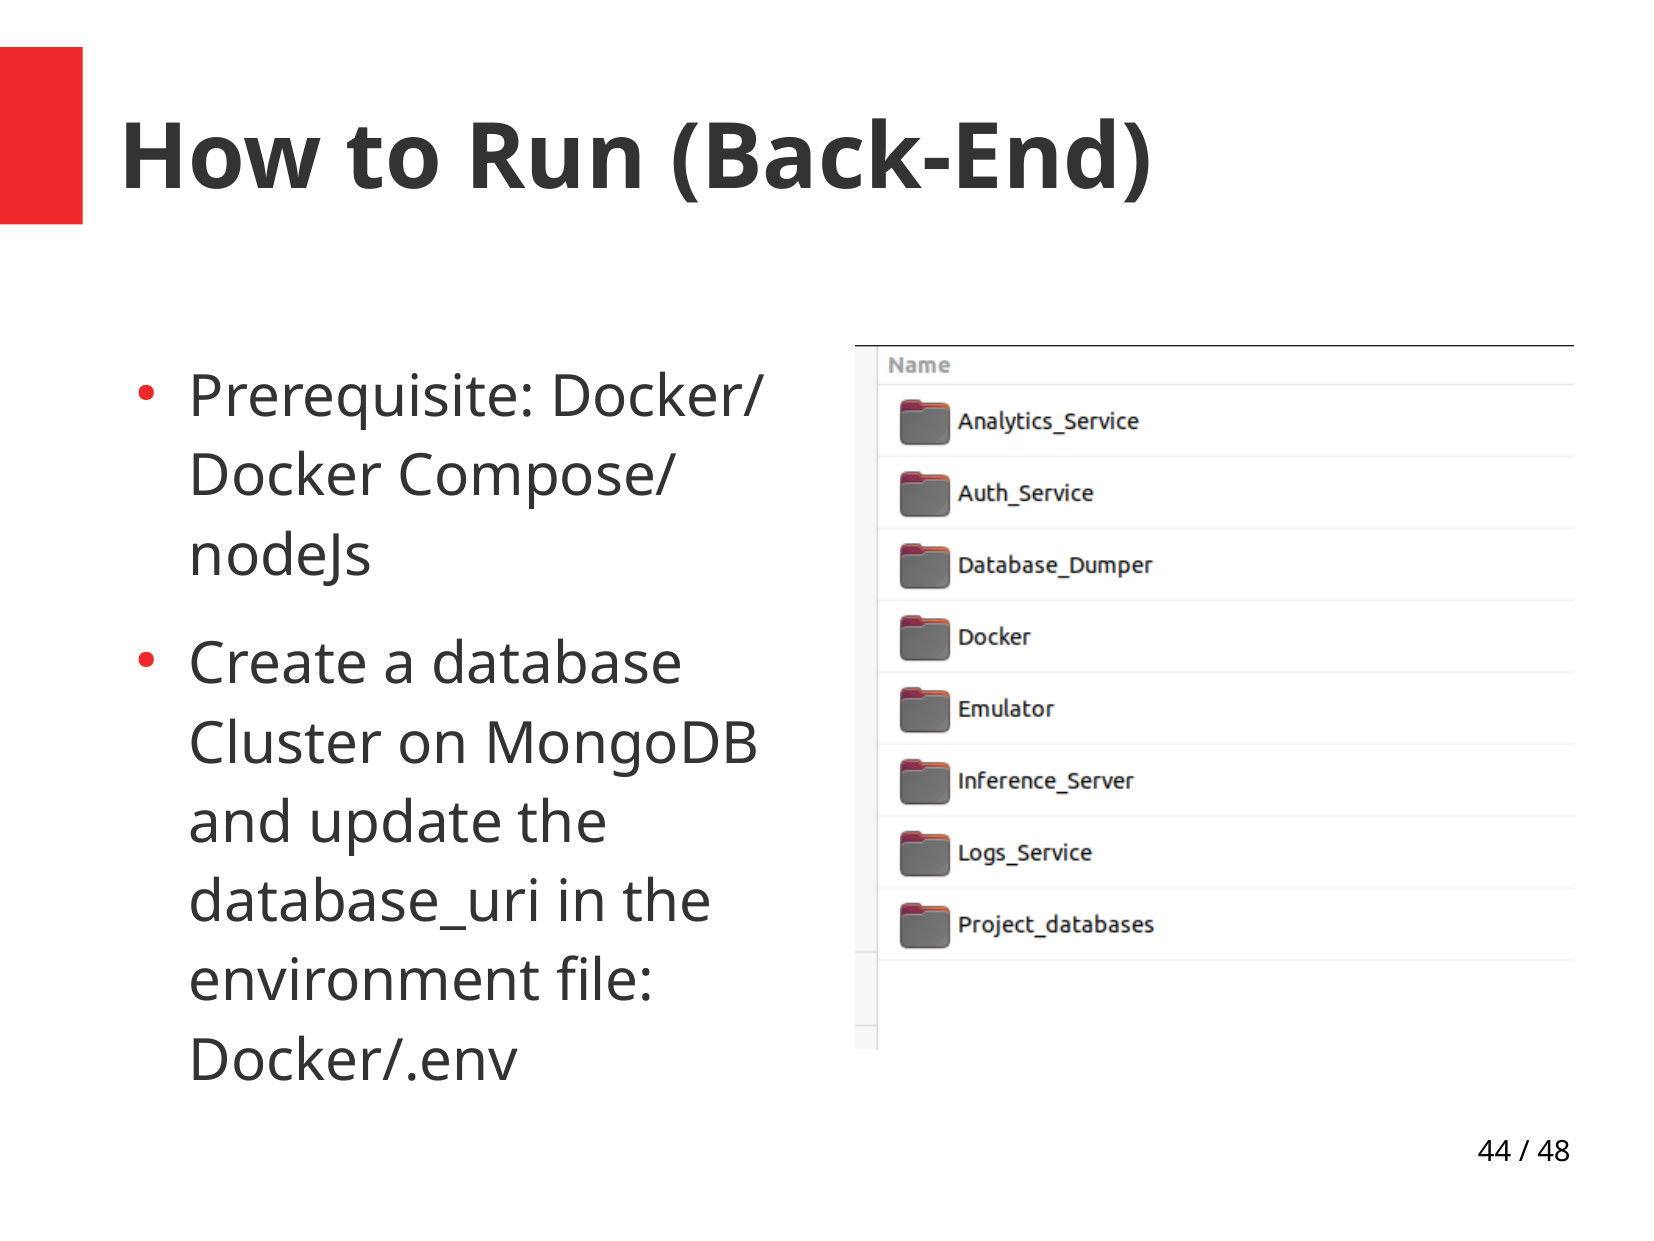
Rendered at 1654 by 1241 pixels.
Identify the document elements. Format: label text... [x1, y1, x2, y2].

list Prerequisite: Docker/ Docker Compose/ nodeJs Create a database Cluster on MongoDB and update the database_uri in the environment file: Docker/.env [118, 354, 811, 1111]
title How to Run (Back-End) [118, 49, 1571, 257]
picture [855, 345, 1574, 1051]
